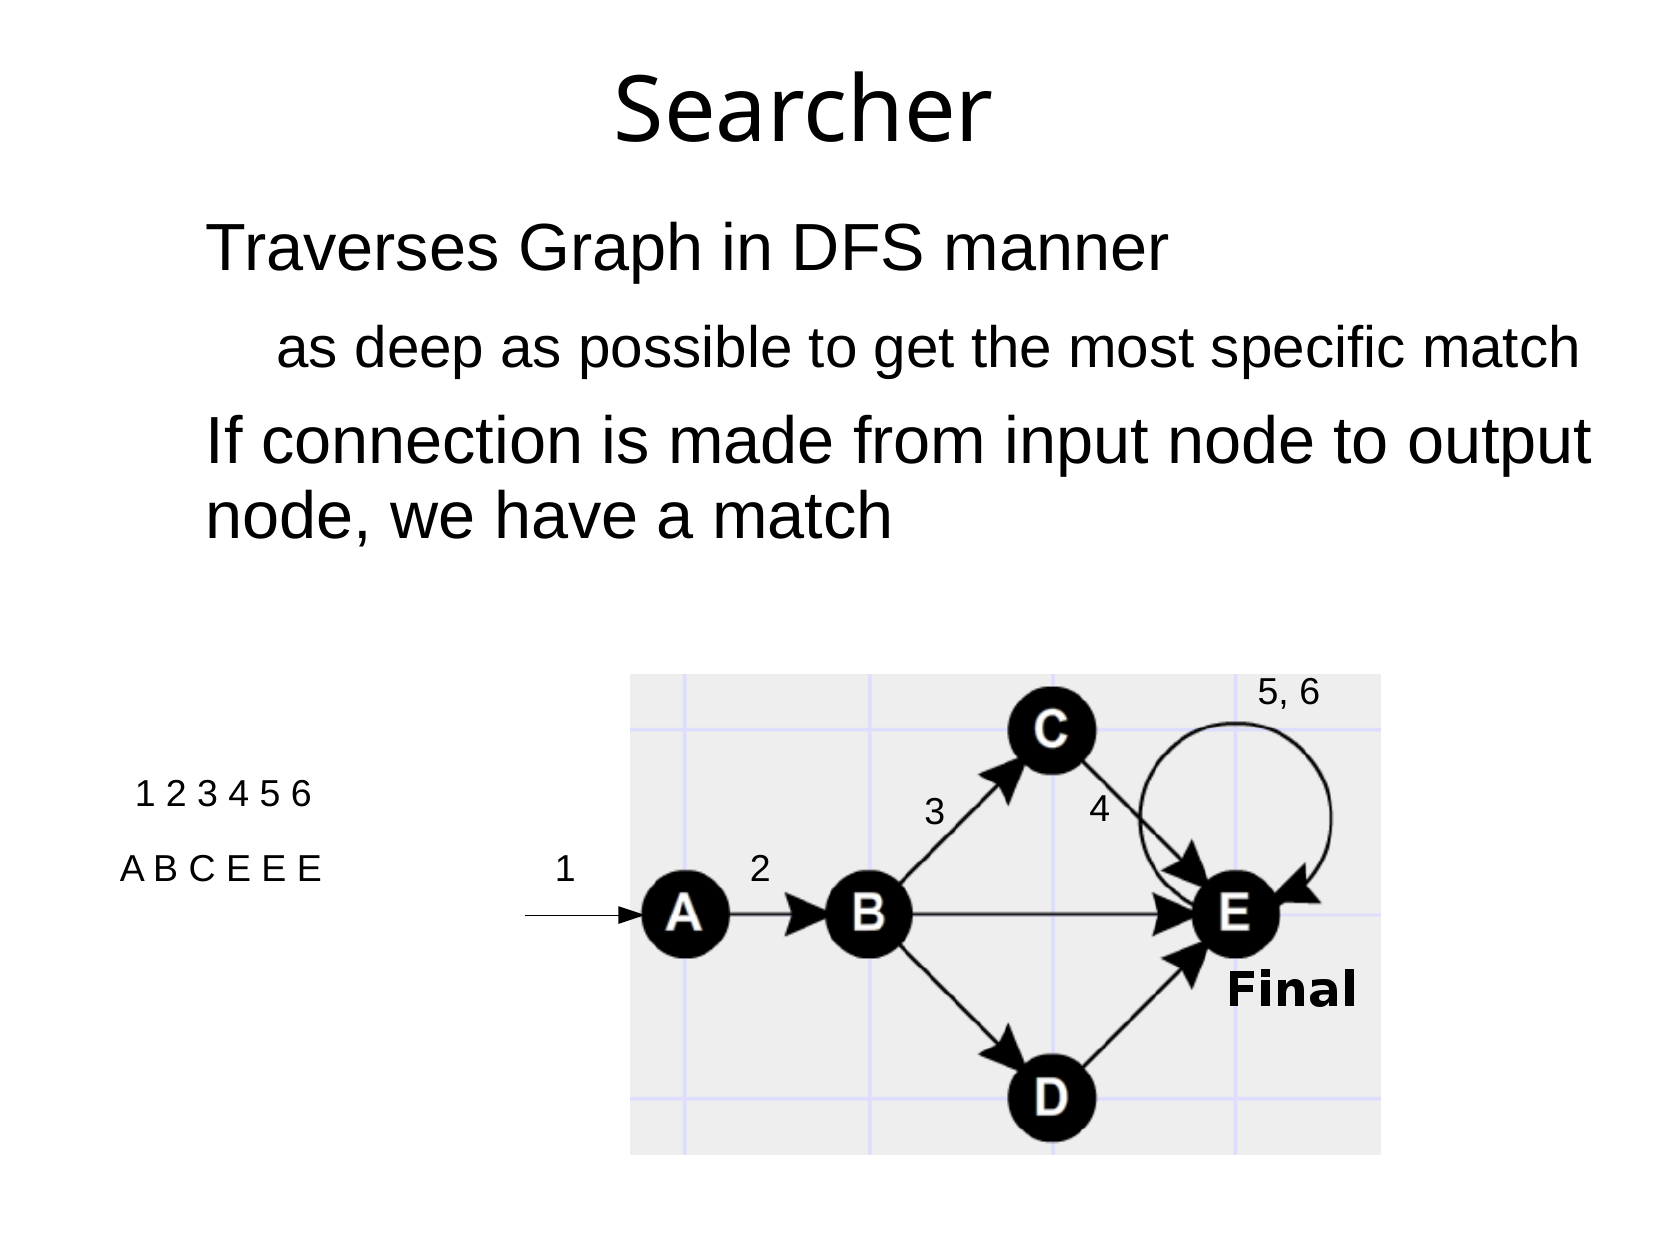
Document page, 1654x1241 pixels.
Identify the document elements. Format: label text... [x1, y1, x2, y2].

title Searcher [60, 2, 1549, 211]
text_box 1 [540, 840, 591, 897]
text_box 4 [1074, 780, 1126, 837]
text_box 1 2 3 4 5 6 [120, 765, 338, 822]
text_box 2 [735, 840, 786, 897]
text_box A B C E E E [105, 840, 337, 897]
picture [630, 674, 1381, 1155]
list Traverses Graph in DFS manner as deep as possible to get the most specific match If connection is made from input node to output node, we have a match [135, 210, 1624, 930]
text_box 3 [909, 783, 961, 841]
text_box 5, 6 [1242, 663, 1336, 721]
